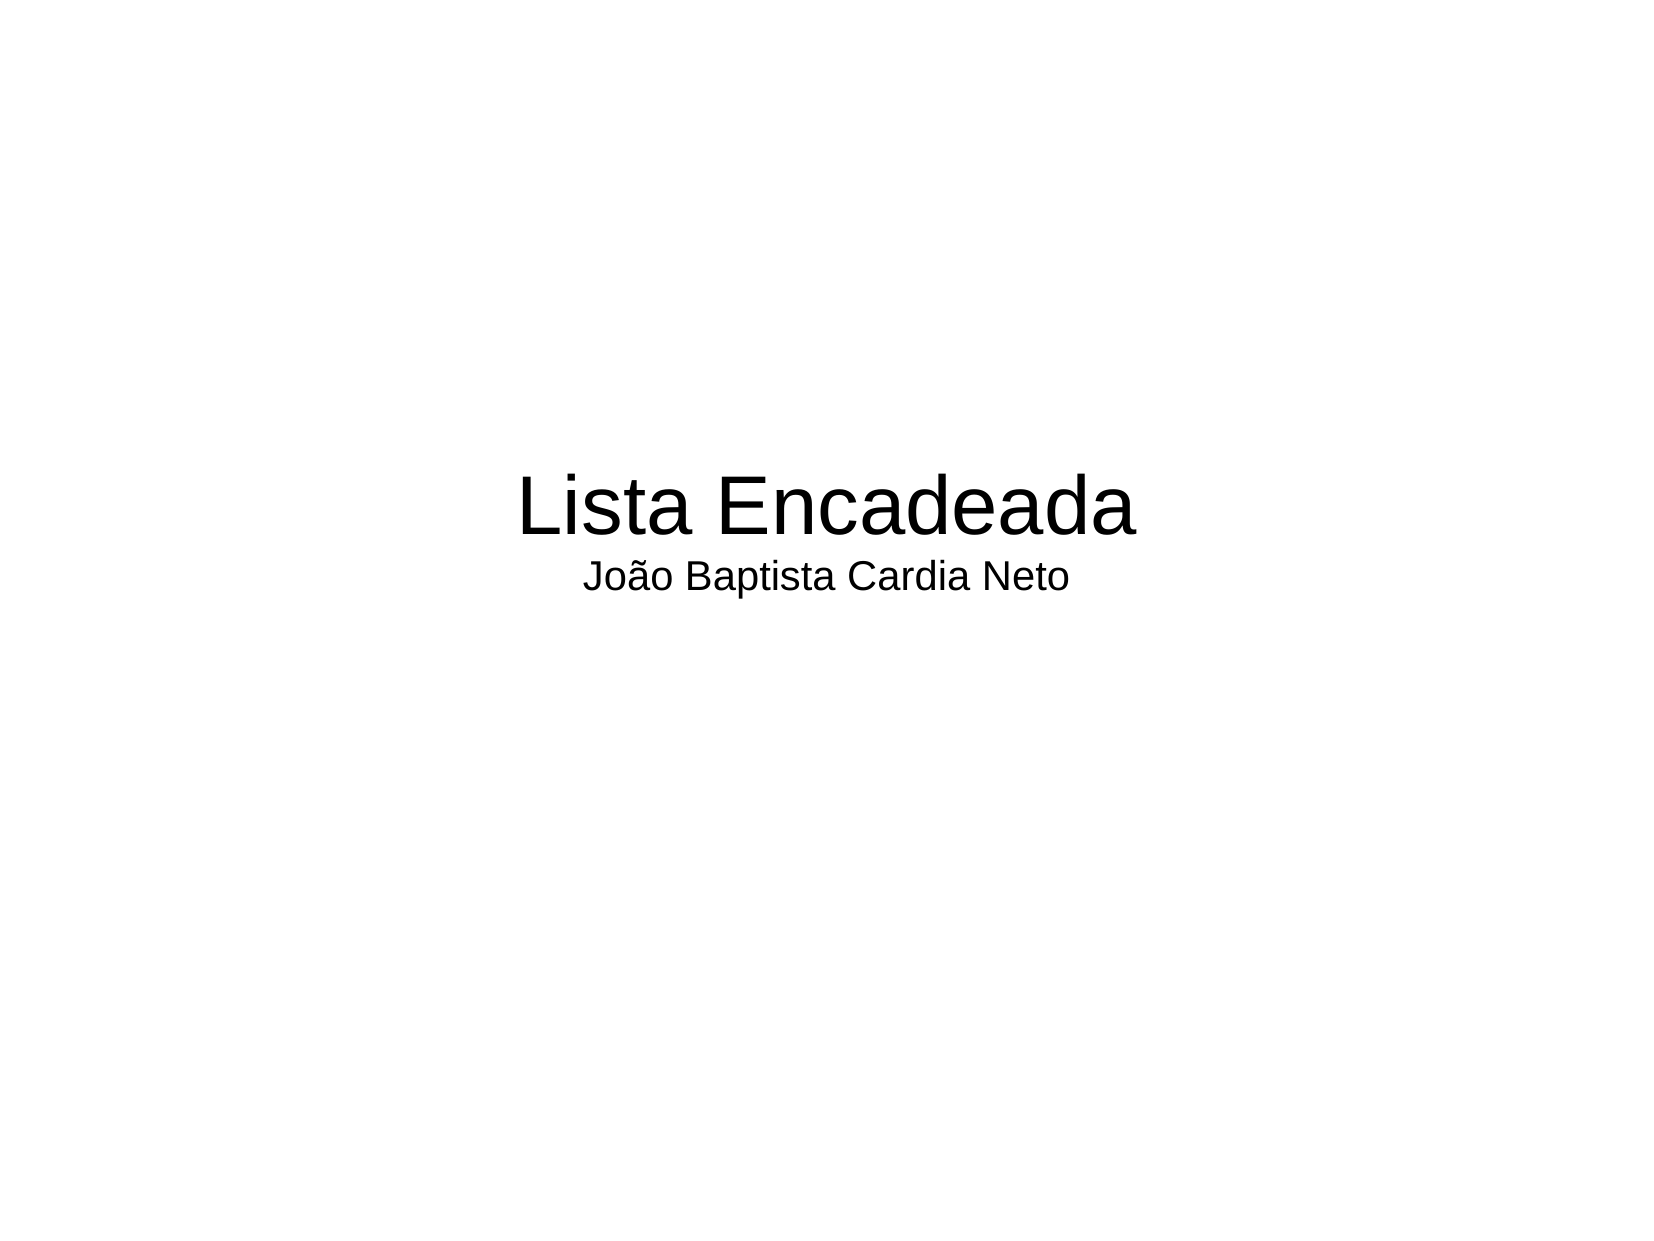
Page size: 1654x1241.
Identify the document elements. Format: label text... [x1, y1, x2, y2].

subtitle Lista Encadeada João Baptista Cardia Neto [82, 49, 1571, 1010]
